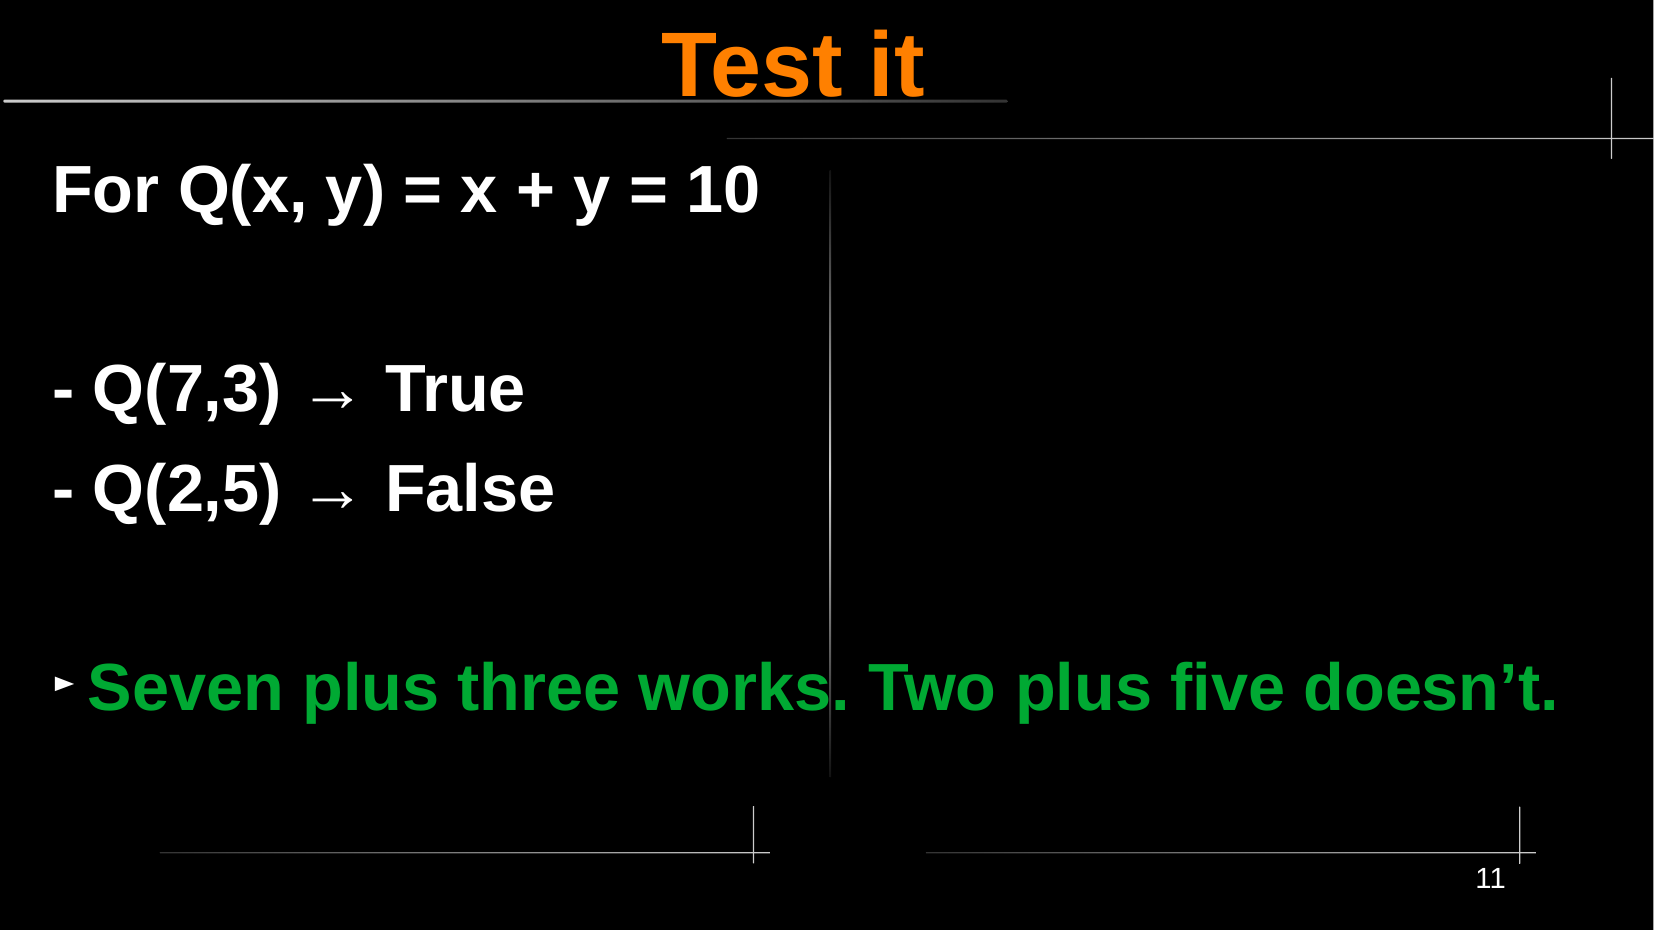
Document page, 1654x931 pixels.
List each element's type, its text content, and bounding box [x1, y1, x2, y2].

text_box For Q(x, y) = x + y = 10 - Q(7,3) → True - Q(2,5) → False Seven plus three works. Two plus five doesn’t. [37, 144, 1613, 376]
title Test it [23, 11, 1589, 119]
